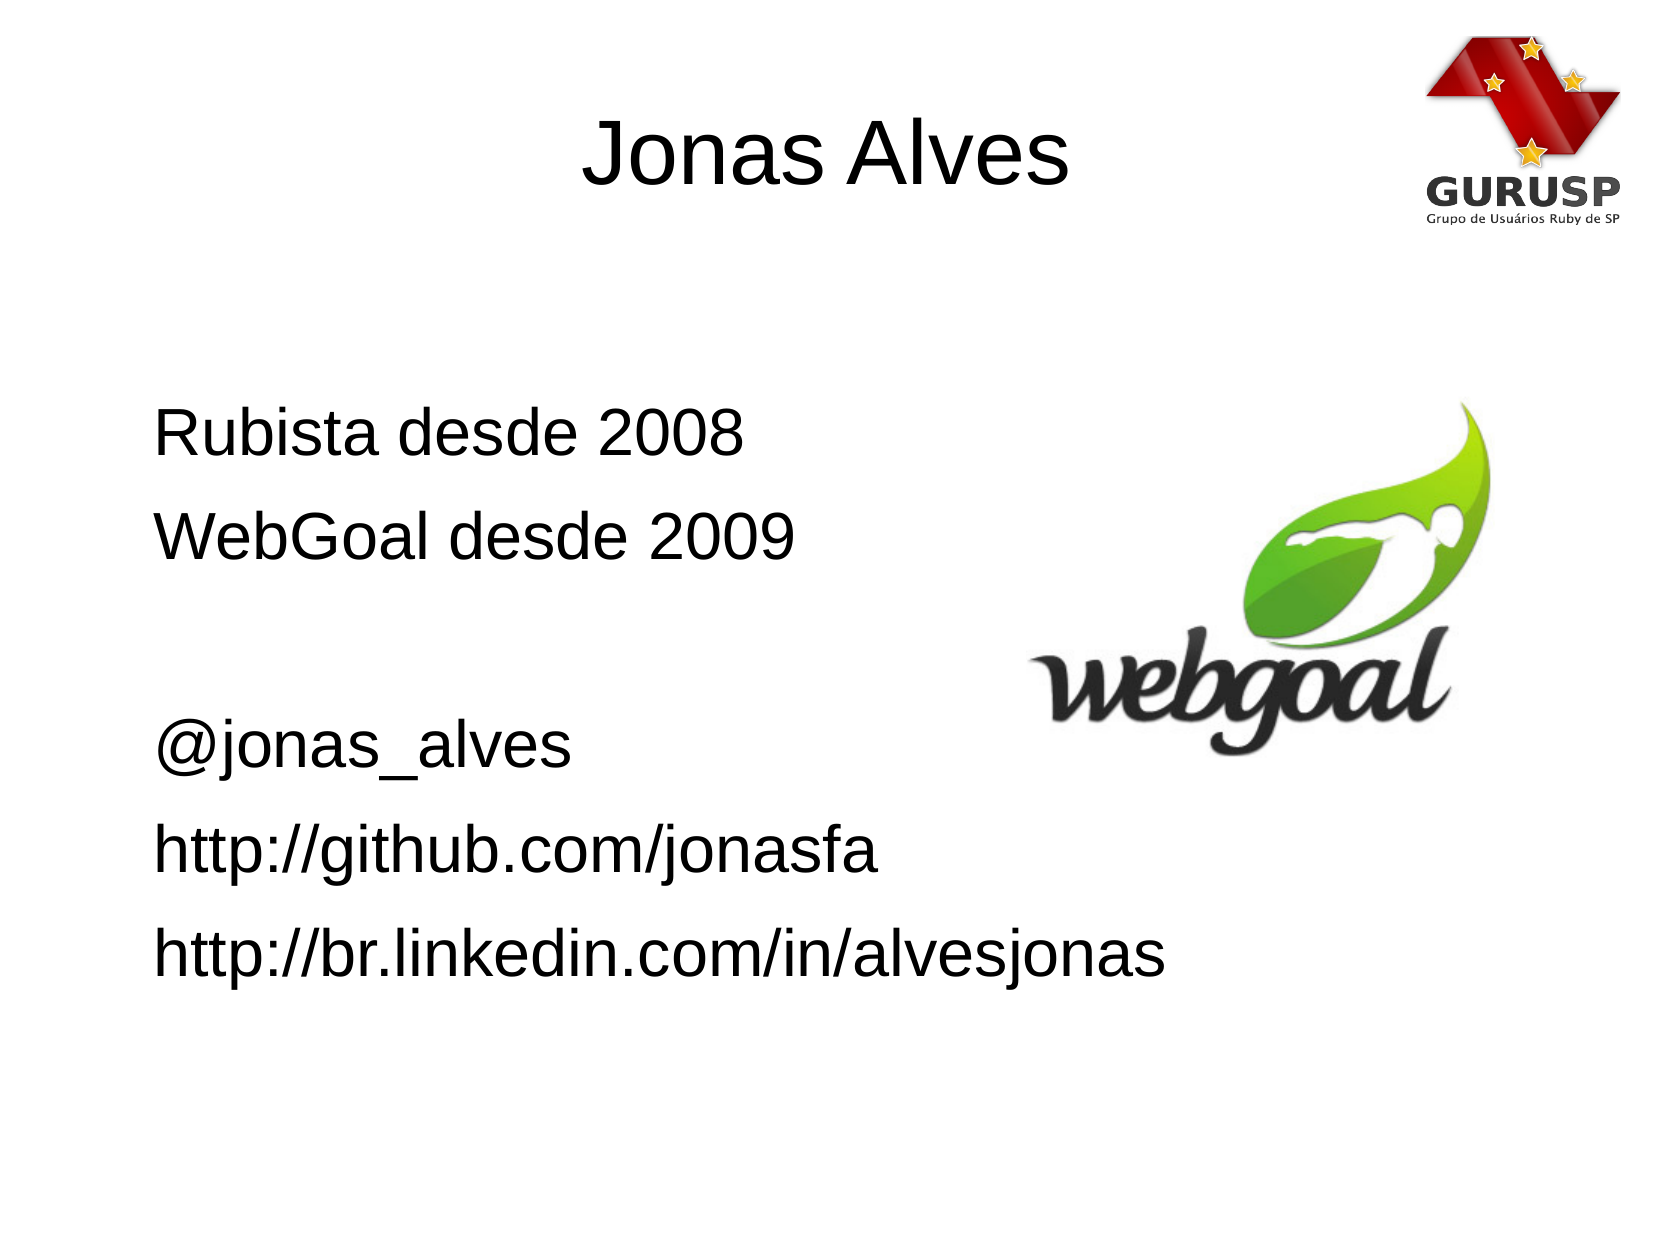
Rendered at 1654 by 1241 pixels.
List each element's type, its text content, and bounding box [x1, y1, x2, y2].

picture [1425, 36, 1621, 225]
text_box [82, 290, 1571, 1109]
title Jonas Alves [82, 49, 1571, 257]
